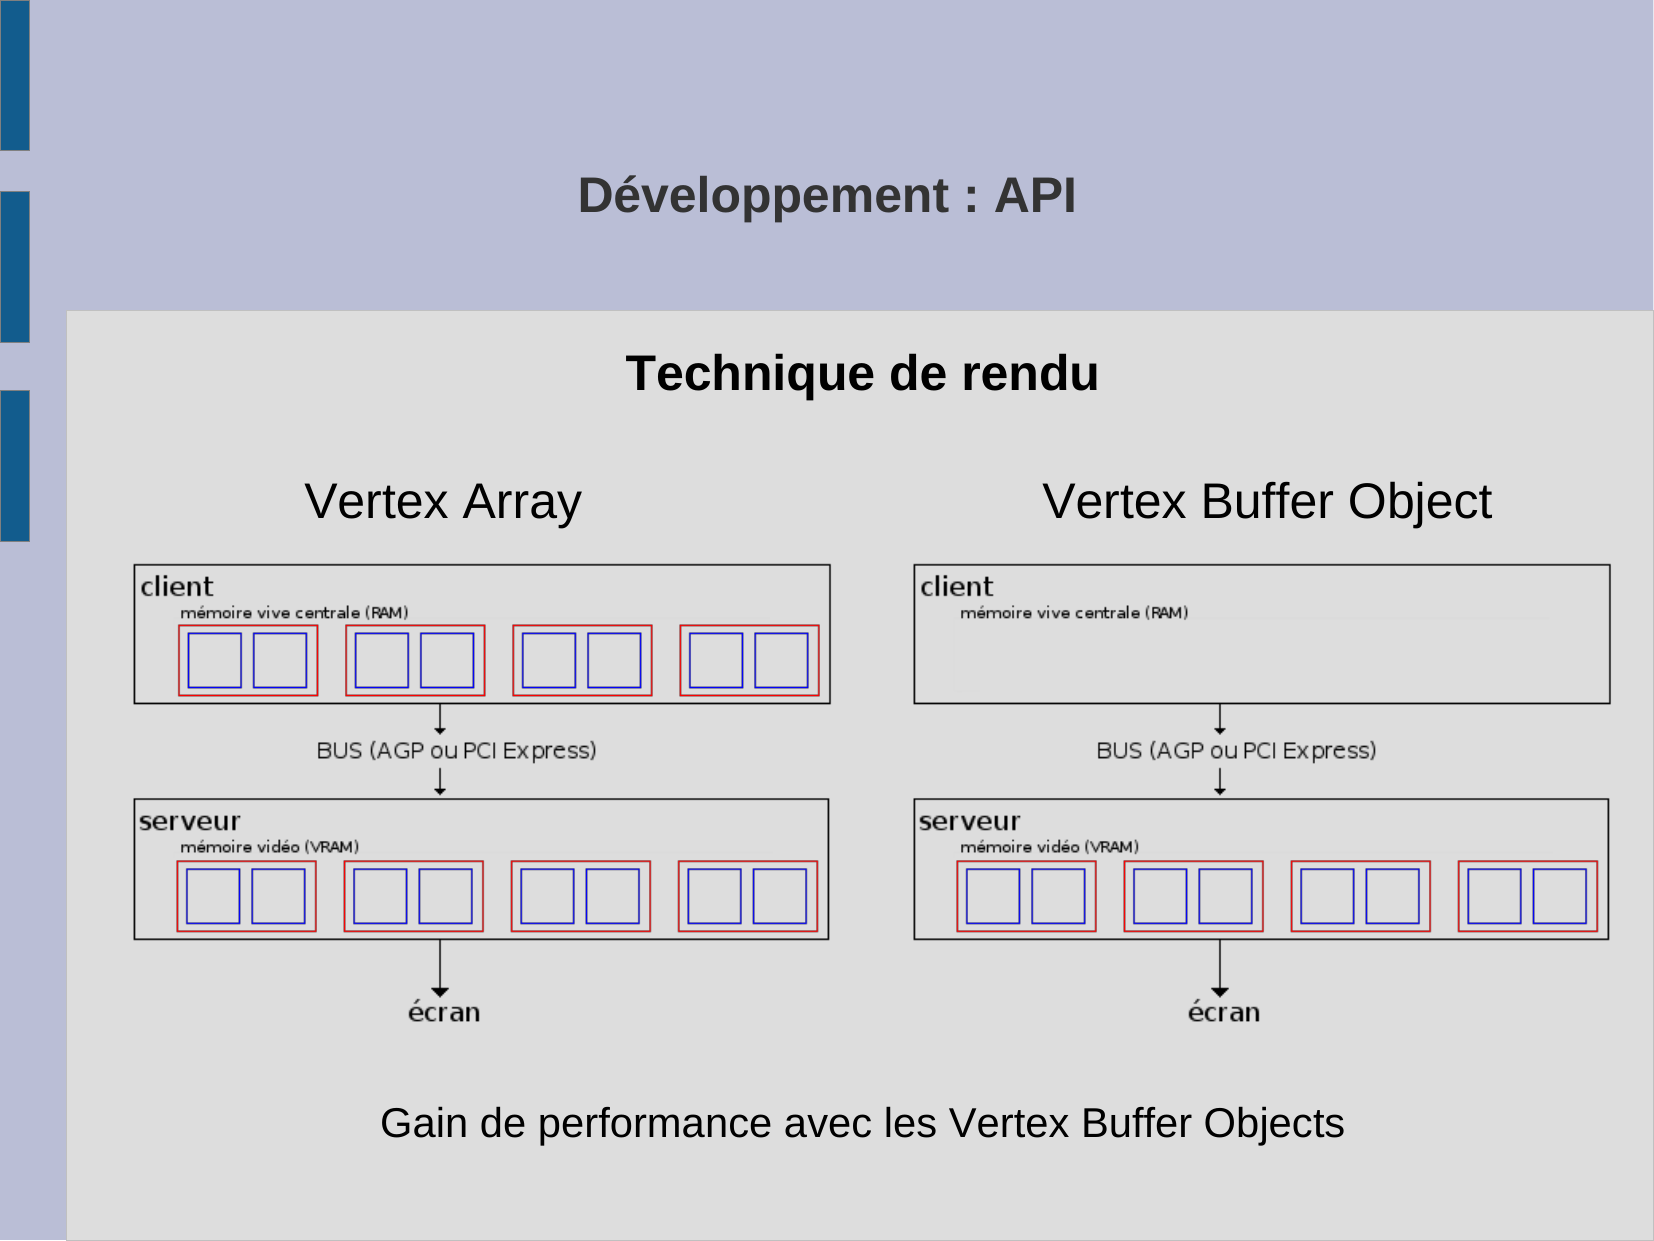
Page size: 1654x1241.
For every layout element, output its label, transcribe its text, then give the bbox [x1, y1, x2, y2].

list Technique de rendu Vertex Array Vertex Buffer Object Gain de performance avec les Vertex Buffer Objects [121, 1028, 1534, 1239]
title Développement : API [121, 91, 1534, 299]
list Technique de rendu Vertex Array Vertex Buffer Object Gain de performance avec les Vertex Buffer Objects [121, 344, 1534, 550]
picture [118, 550, 1619, 1028]
